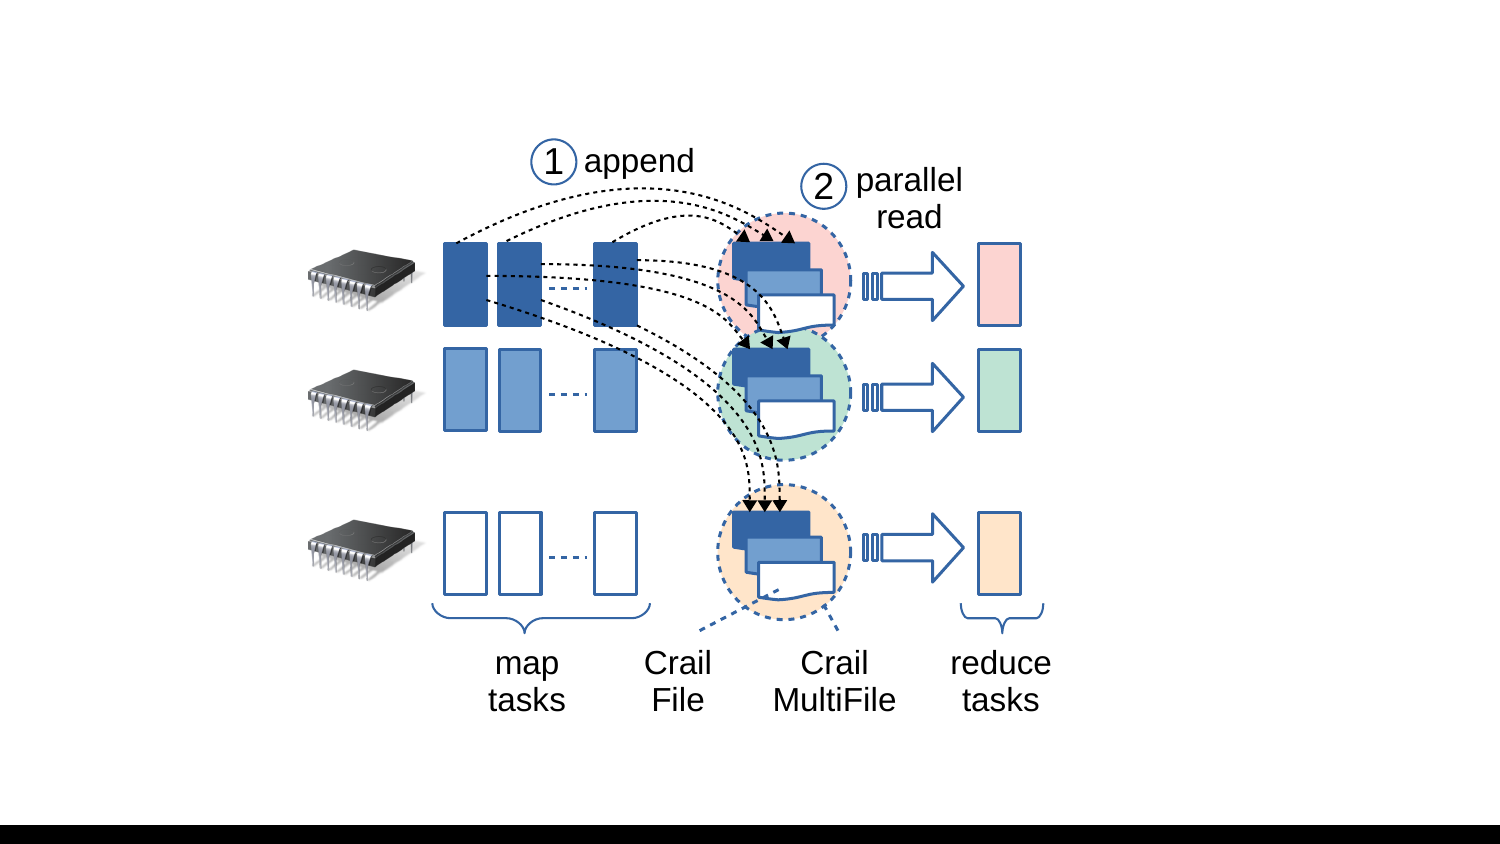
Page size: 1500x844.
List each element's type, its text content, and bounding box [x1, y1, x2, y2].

text_box append [514, 134, 766, 194]
text_box [444, 243, 487, 326]
text_box [872, 273, 878, 300]
text_box [872, 384, 878, 411]
picture [307, 484, 428, 605]
text_box [444, 348, 487, 431]
text_box parallel read [840, 154, 979, 244]
text_box map tasks [435, 637, 619, 726]
text_box [499, 349, 541, 432]
text_box [594, 243, 637, 326]
text_box [863, 534, 868, 561]
text_box [978, 512, 1021, 595]
text_box [498, 243, 541, 326]
text_box [717, 213, 851, 461]
text_box [872, 534, 878, 561]
text_box [499, 512, 542, 595]
picture [307, 214, 428, 455]
text_box [863, 273, 868, 300]
text_box [594, 349, 637, 432]
text_box [594, 512, 637, 595]
text_box reduce tasks [930, 637, 1072, 726]
text_box [863, 384, 868, 411]
text_box Crail MultiFile [709, 637, 961, 727]
text_box 1 [531, 139, 577, 185]
text_box [444, 512, 487, 595]
text_box Crail File [619, 637, 709, 726]
text_box [881, 252, 964, 321]
text_box 2 [801, 163, 840, 209]
text_box [978, 243, 1021, 326]
text_box [717, 484, 851, 620]
text_box [881, 513, 964, 583]
text_box [881, 363, 964, 432]
text_box [978, 349, 1021, 432]
